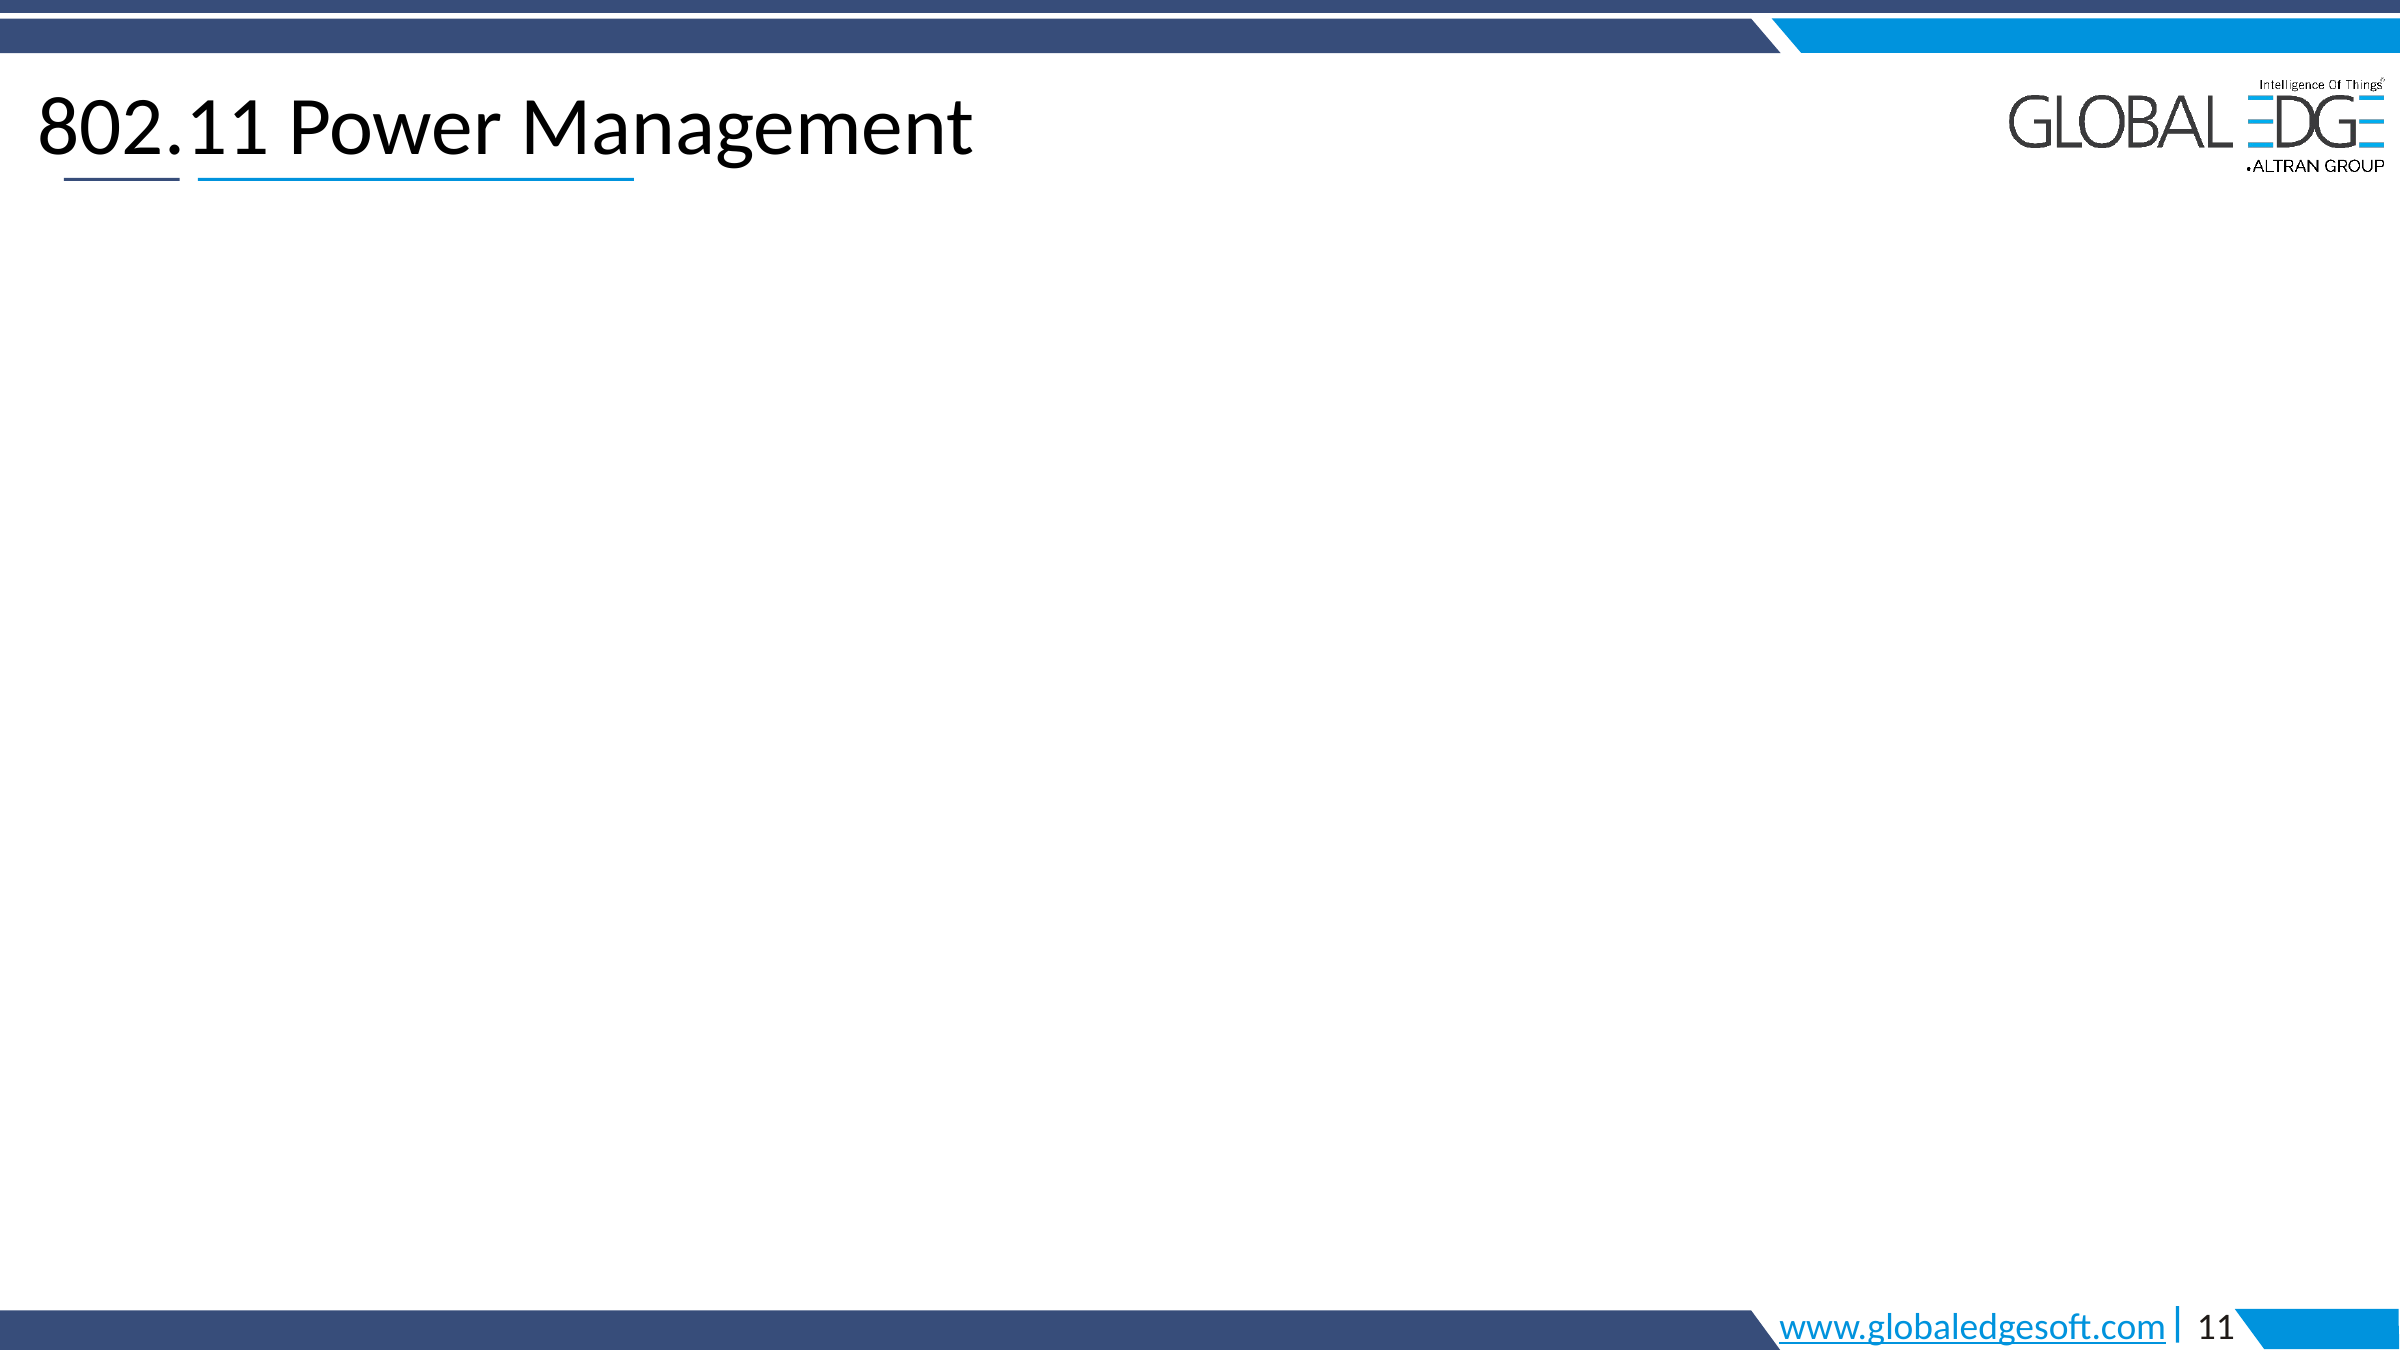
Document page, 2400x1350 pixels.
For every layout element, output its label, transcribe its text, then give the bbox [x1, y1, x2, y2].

picture [2001, 67, 2392, 182]
title 802.11 Power Management [26, 64, 1977, 178]
